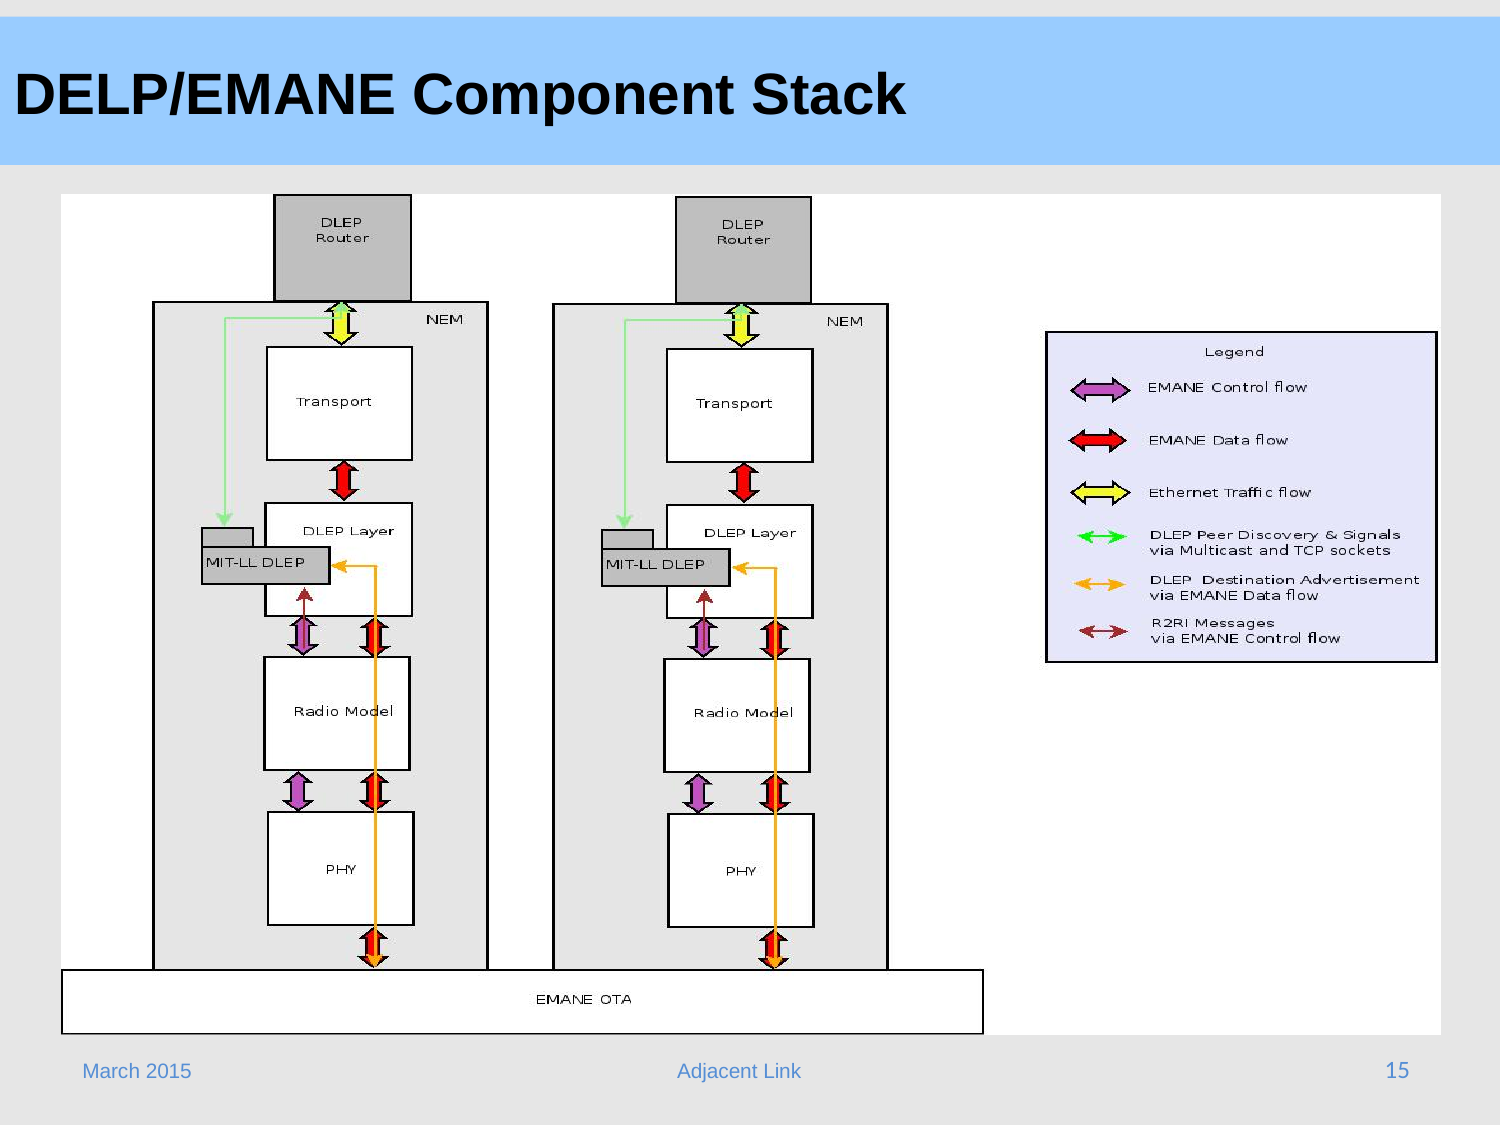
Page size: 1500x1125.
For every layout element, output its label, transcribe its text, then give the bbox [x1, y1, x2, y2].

text_box DELP/EMANE Component Stack [0, 16, 1500, 165]
picture [61, 194, 1441, 1036]
